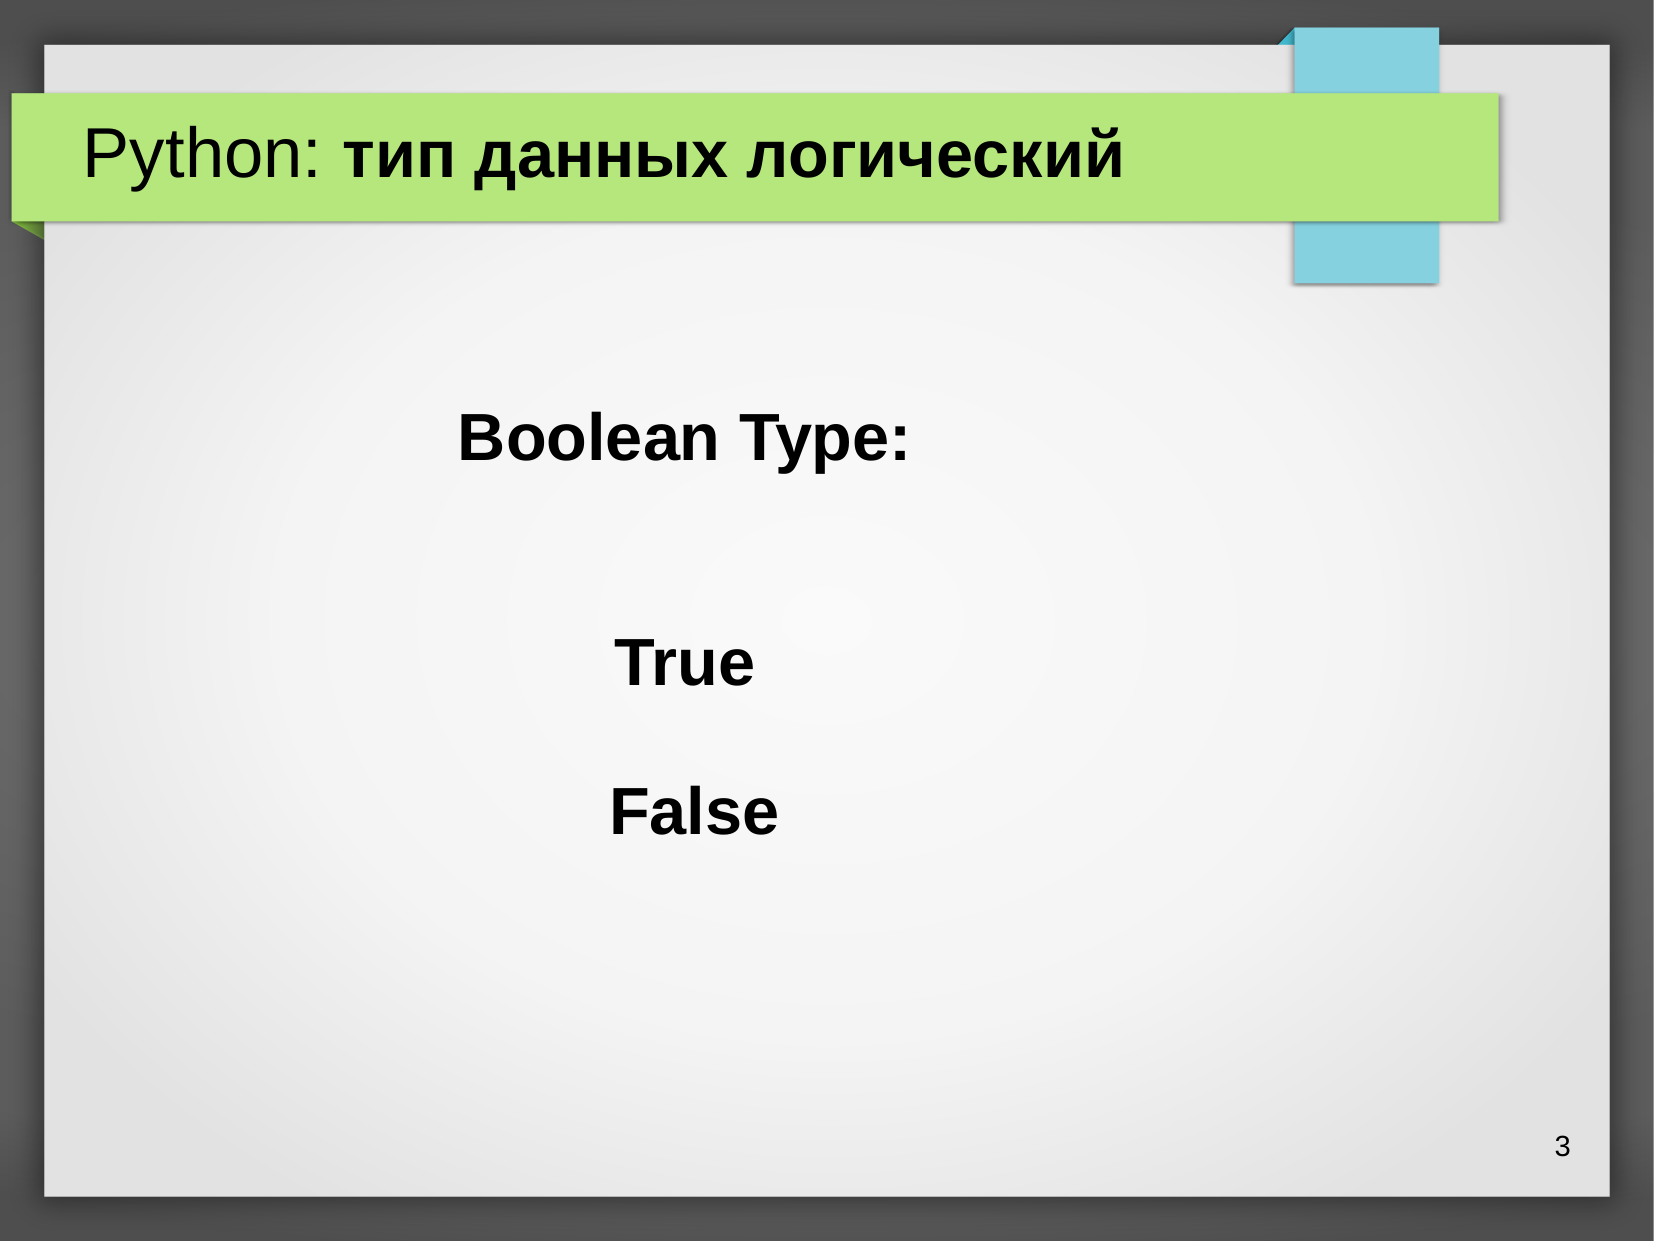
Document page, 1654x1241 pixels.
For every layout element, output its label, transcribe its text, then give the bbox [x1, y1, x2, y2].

text_box Boolean Type: True False [366, 325, 1004, 1149]
text_box [418, 1149, 880, 1241]
title Python: тип данных логический [82, 49, 1571, 257]
picture [0, 0, 1654, 1241]
